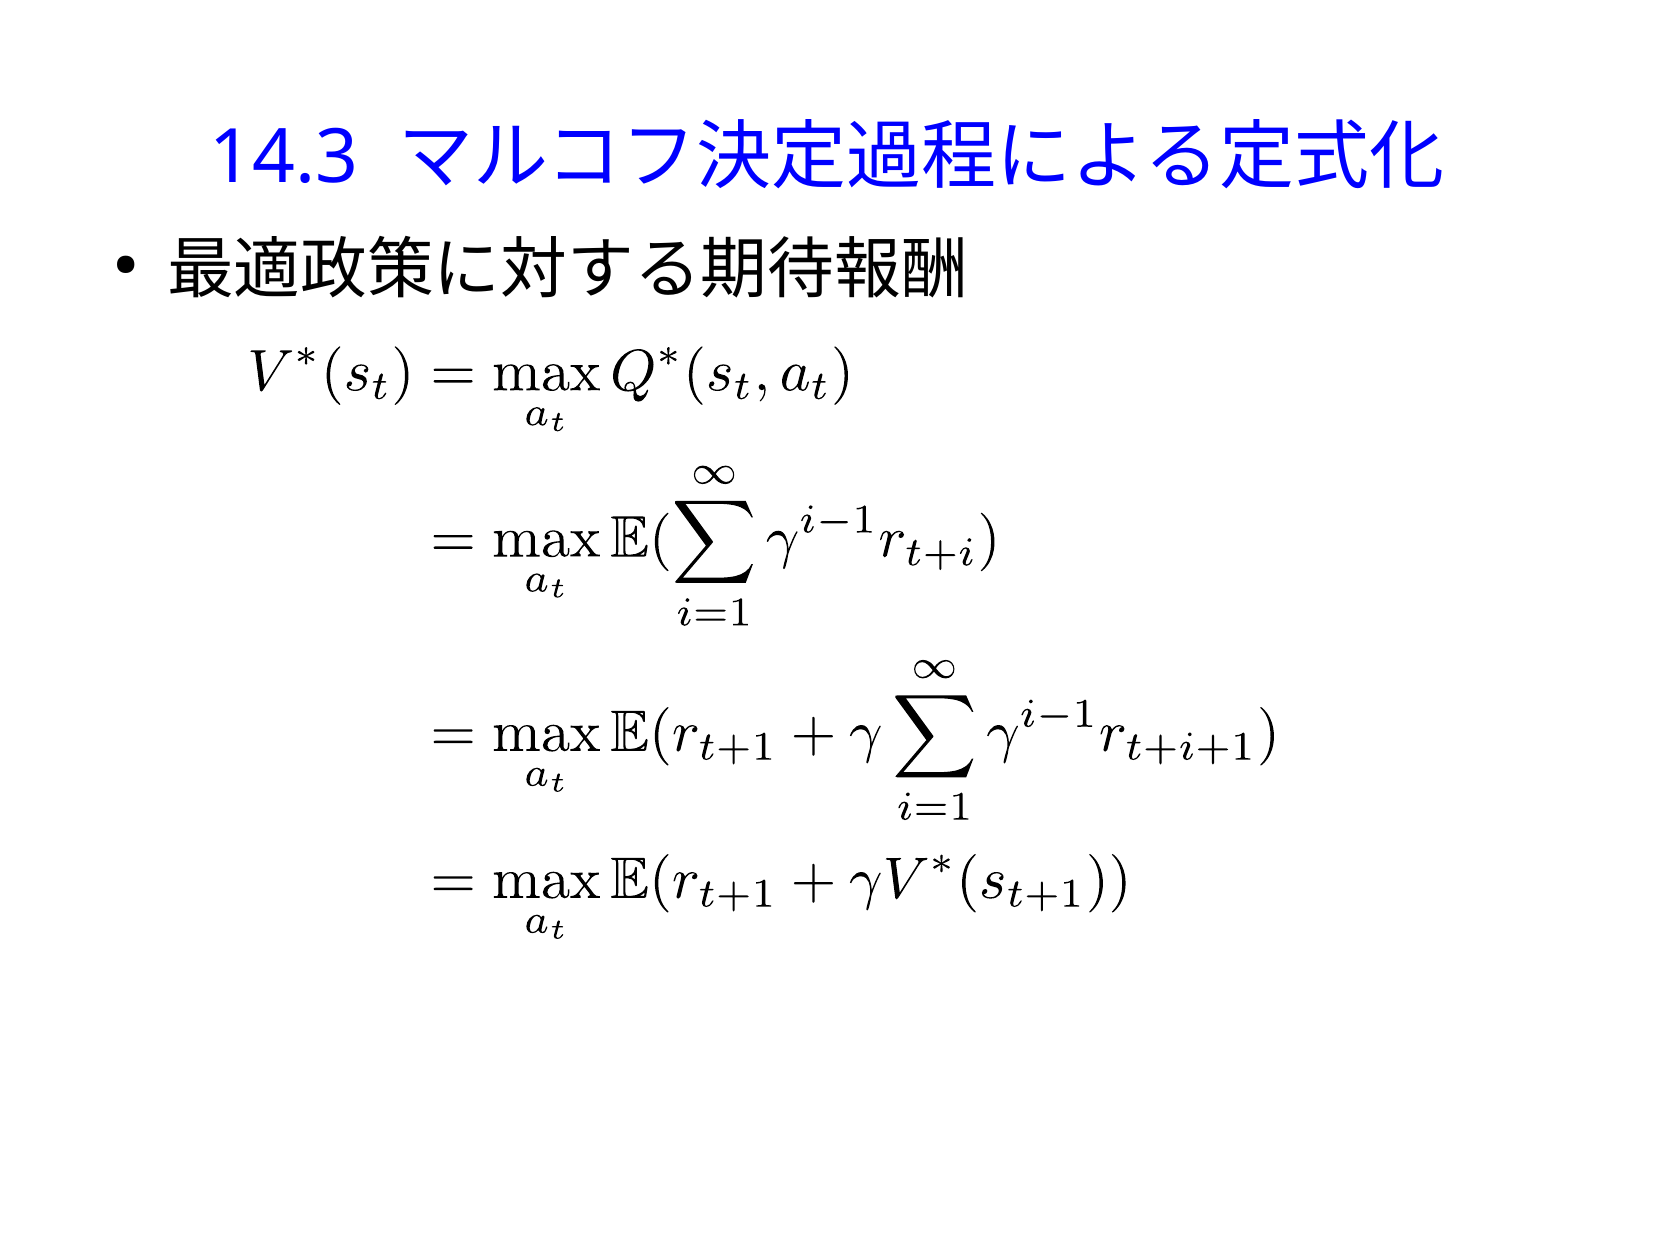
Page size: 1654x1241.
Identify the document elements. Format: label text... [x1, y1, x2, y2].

title 14.3 マルコフ決定過程による定式化 [82, 49, 1571, 257]
text_box [247, 346, 1280, 939]
list 最適政策に対する期待報酬 [96, 221, 1356, 986]
